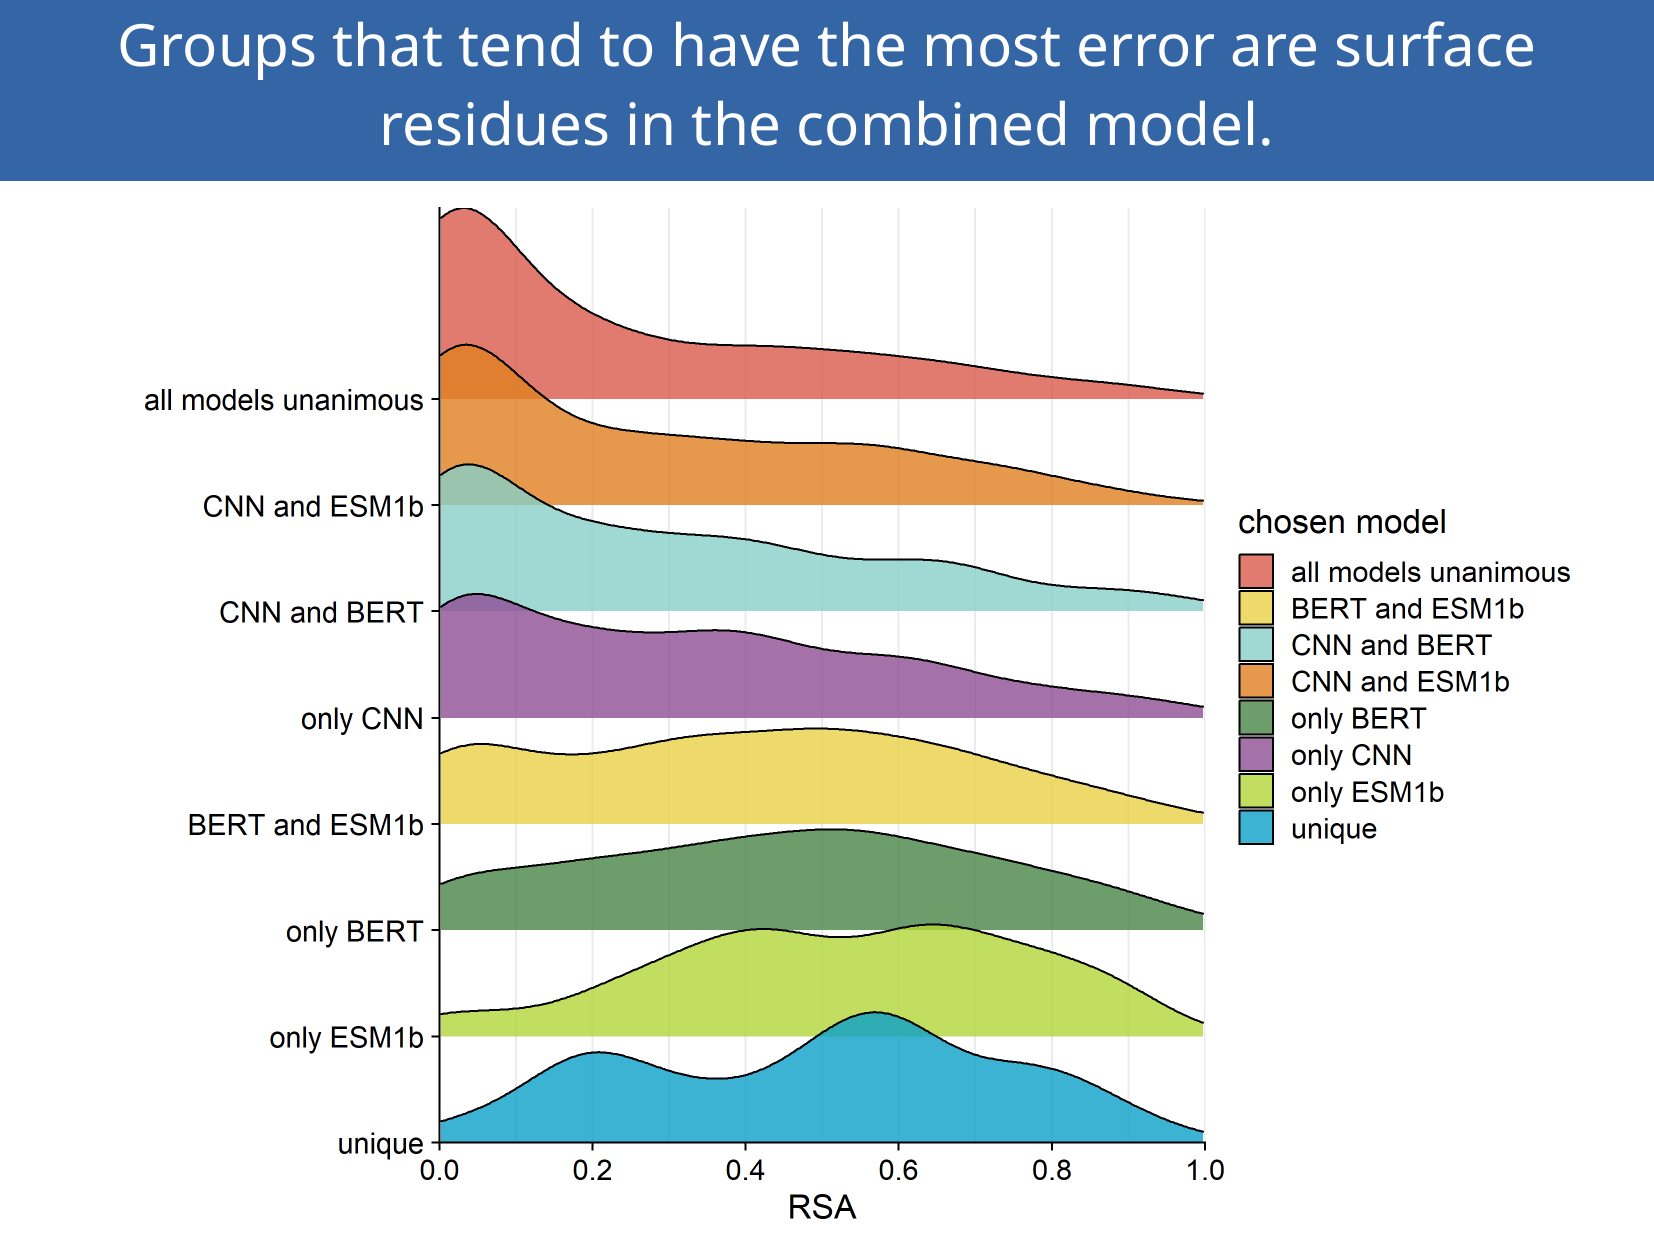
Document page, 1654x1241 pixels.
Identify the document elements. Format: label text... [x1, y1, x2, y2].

picture [88, 191, 1588, 1241]
text_box Groups that tend to have the most error are surface residues in the combined model. [0, 0, 1654, 181]
